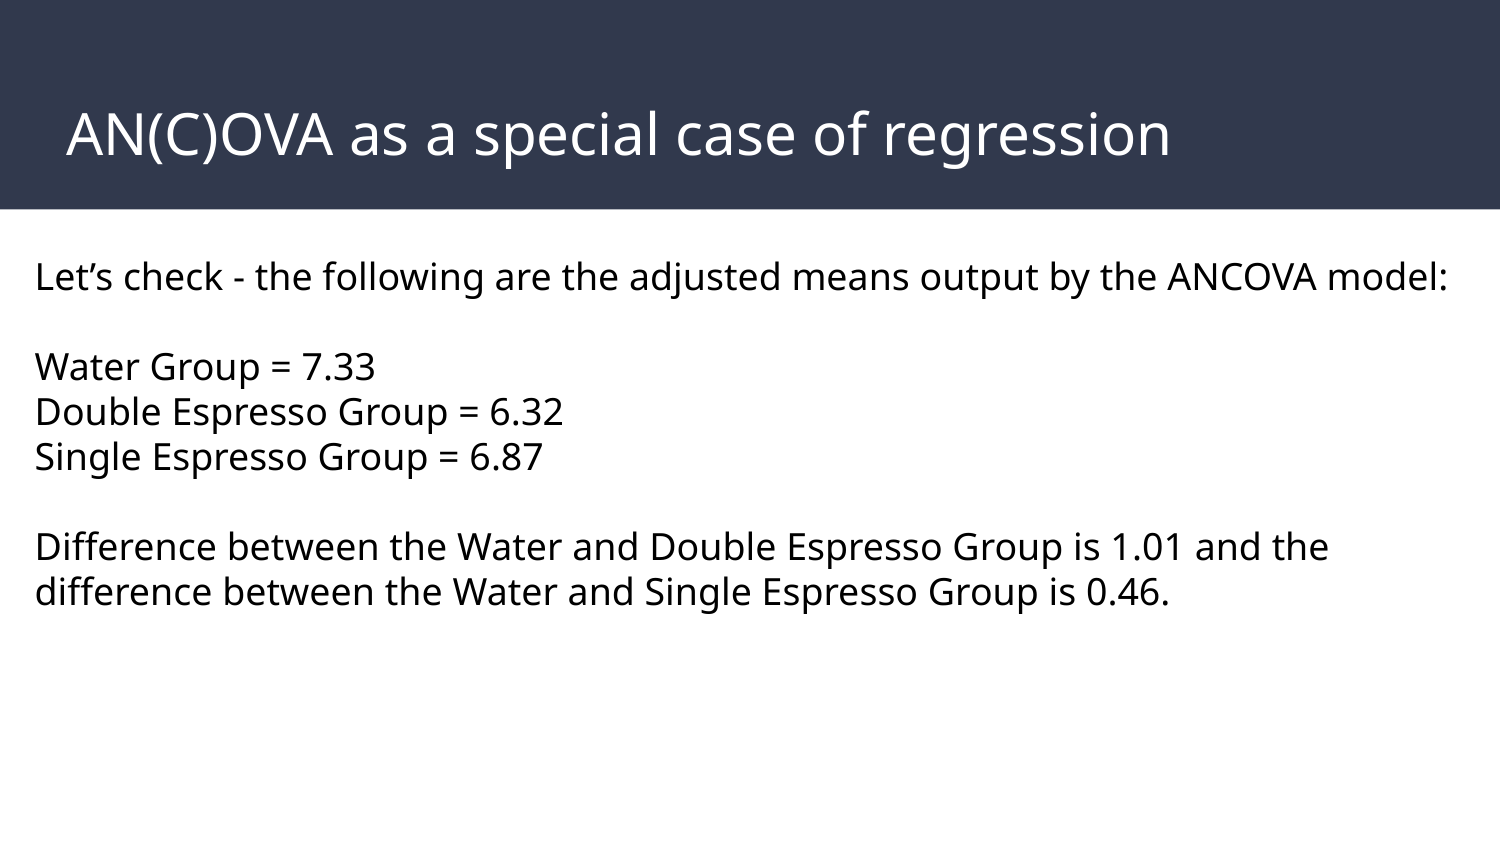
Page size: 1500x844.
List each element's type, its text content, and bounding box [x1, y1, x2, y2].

title AN(C)OVA as a special case of regression [51, 82, 1449, 185]
text_box Let’s check - the following are the adjusted means output by the ANCOVA model: Water Group = 7.33 Double Espresso Group = 6.32 Single Espresso Group = 6.87 Difference between the Water and Double Espresso Group is 1.01 and the difference between the Water and Single Espresso Group is 0.46. [19, 237, 1475, 818]
